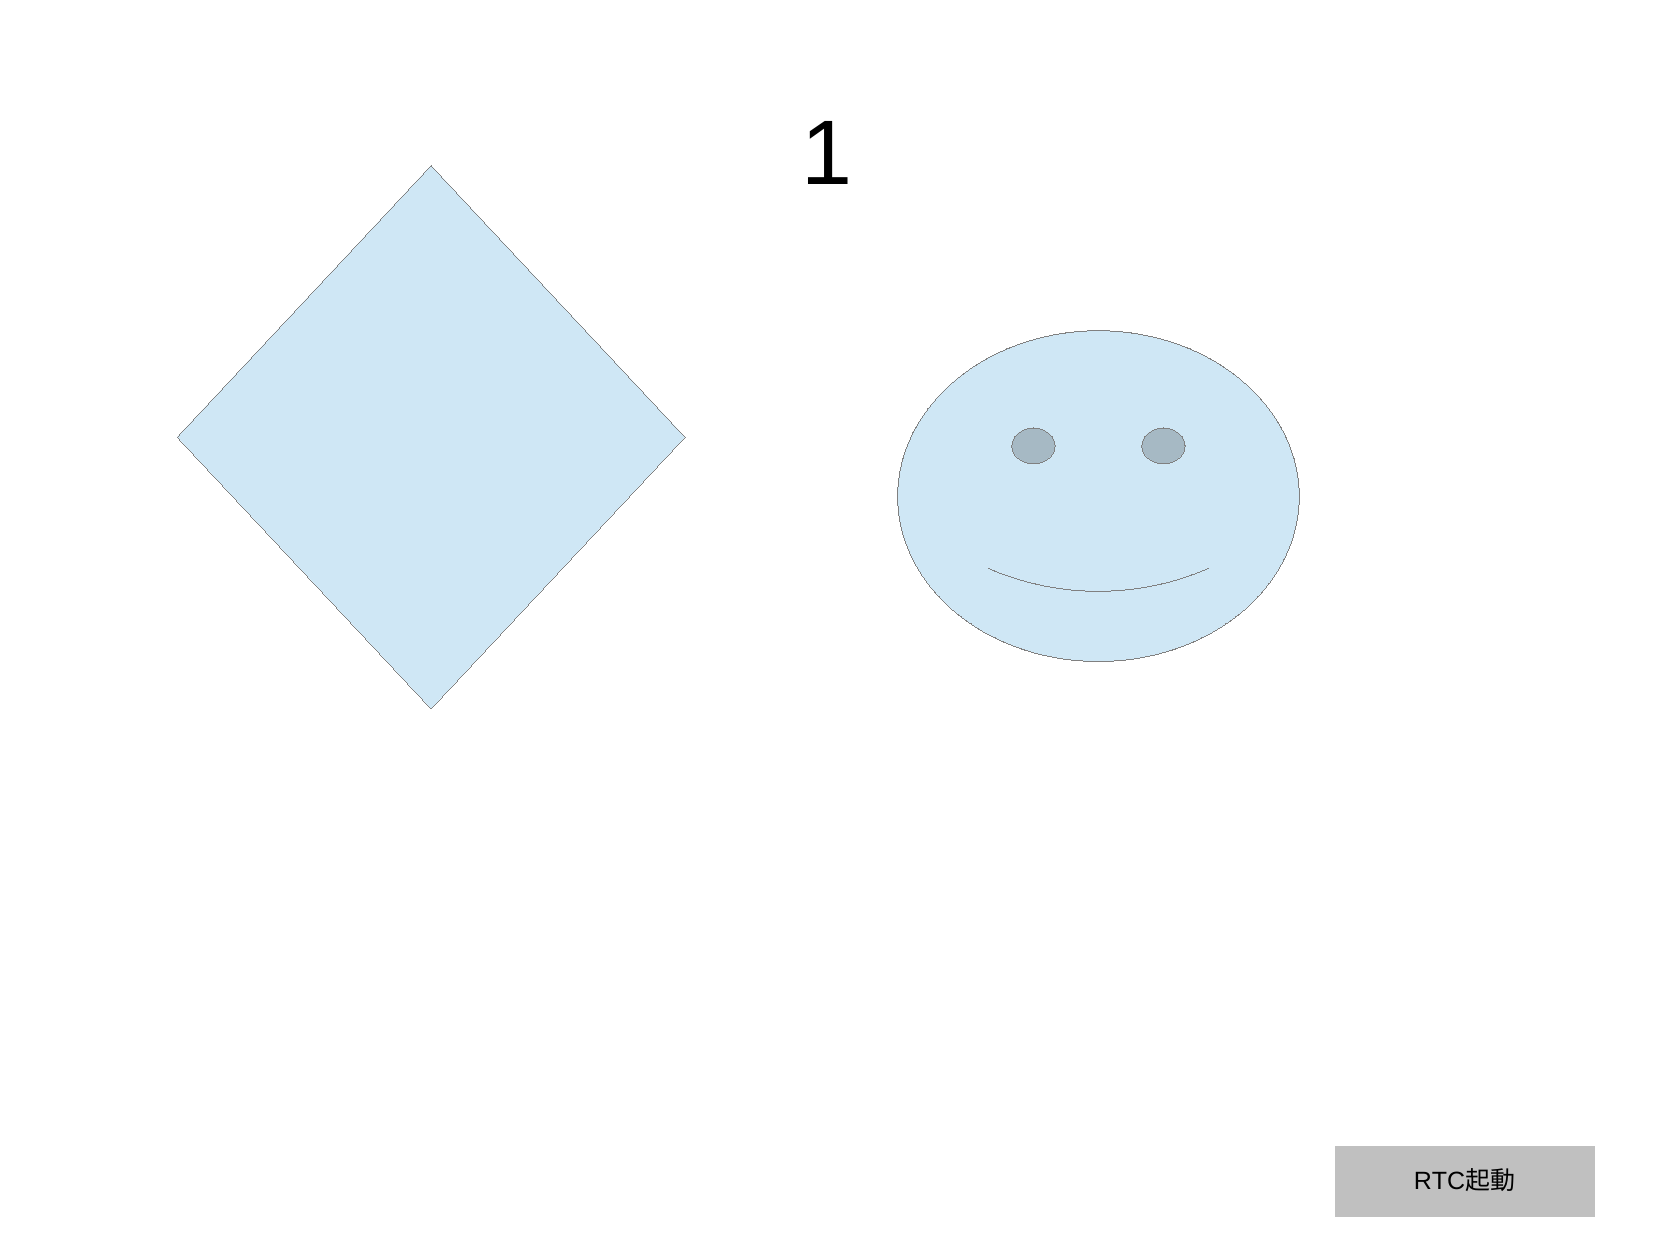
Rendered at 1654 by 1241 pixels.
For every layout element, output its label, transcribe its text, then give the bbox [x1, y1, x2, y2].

title 1 [82, 49, 1571, 257]
text_box [897, 330, 1300, 662]
text_box [177, 165, 686, 709]
